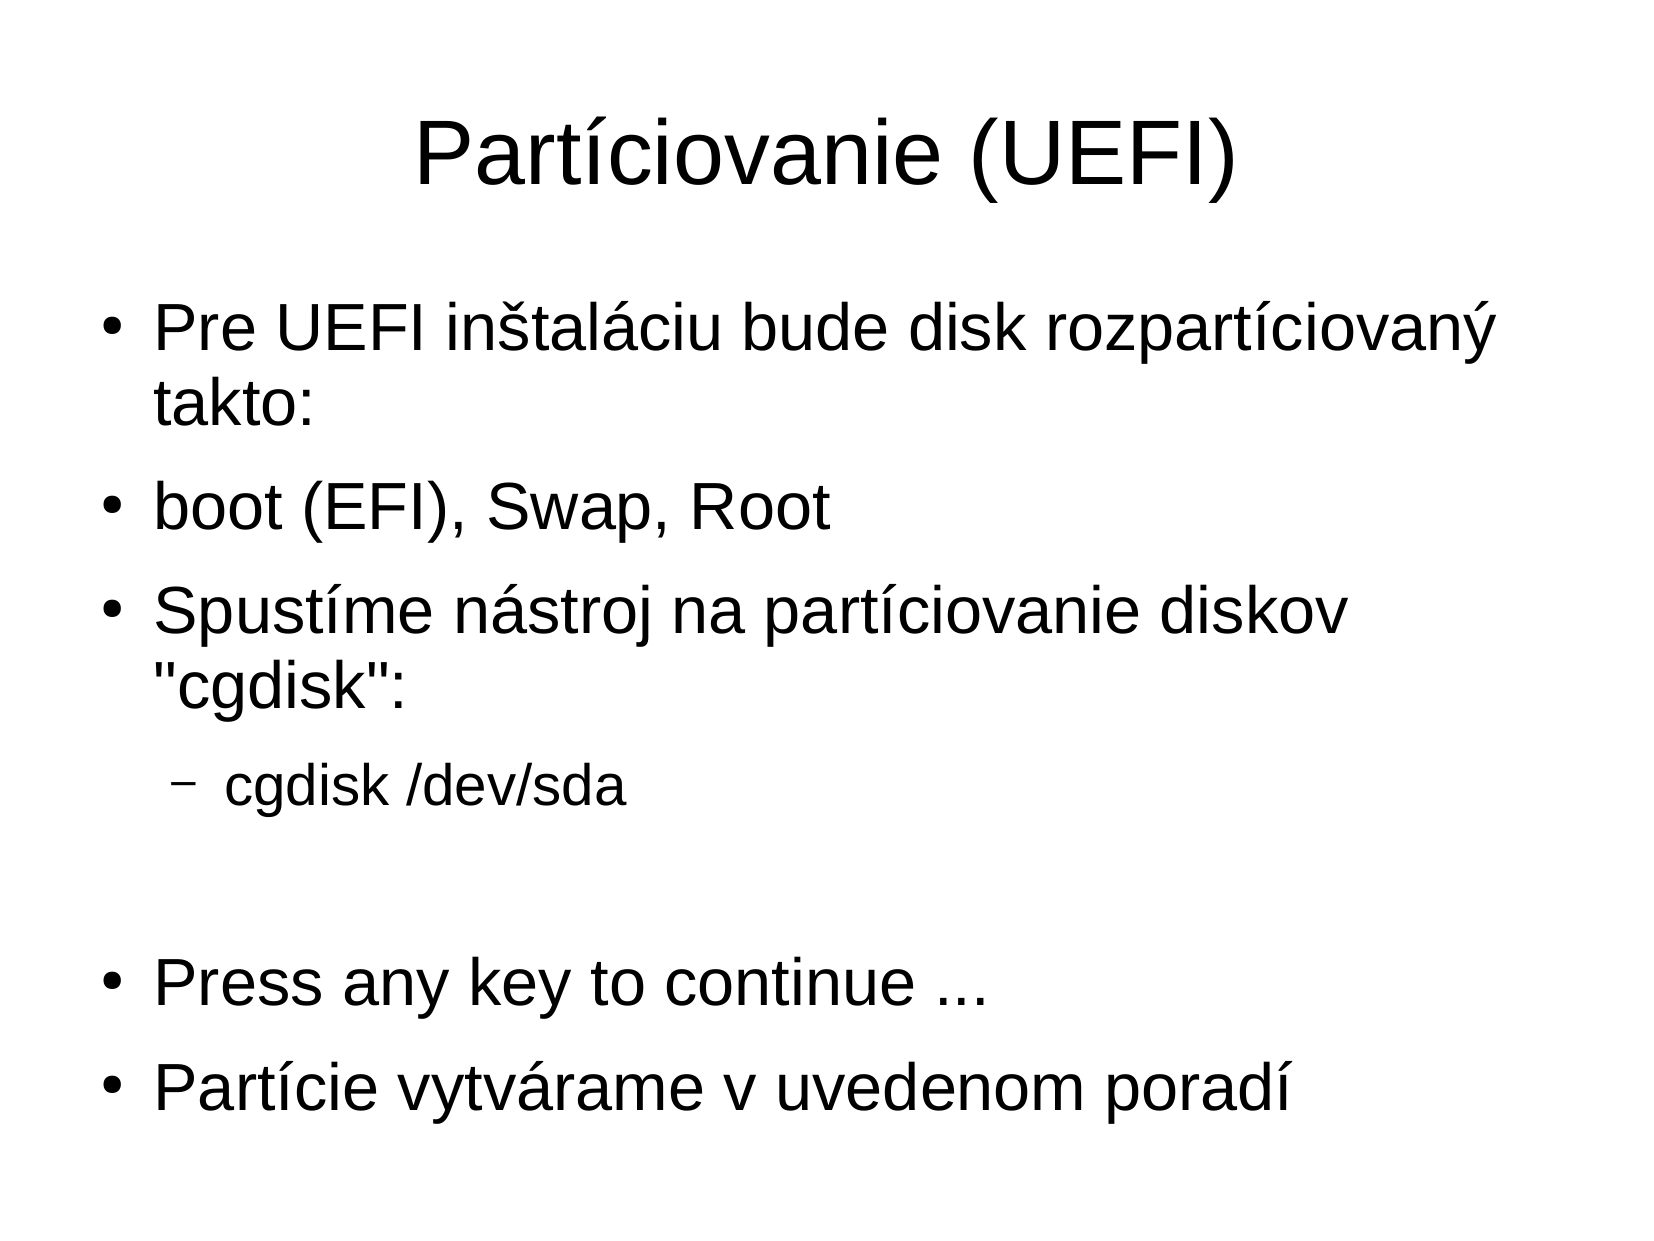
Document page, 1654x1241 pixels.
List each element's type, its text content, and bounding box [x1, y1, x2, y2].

title Partíciovanie (UEFI) [82, 49, 1571, 257]
list Pre UEFI inštaláciu bude disk rozpartíciovaný takto: boot (EFI), Swap, Root Spustíme nástroj na partíciovanie diskov "cgdisk": cgdisk /dev/sda Press any key to continue ... Partície vytvárame v uvedenom poradí [82, 290, 1571, 1209]
